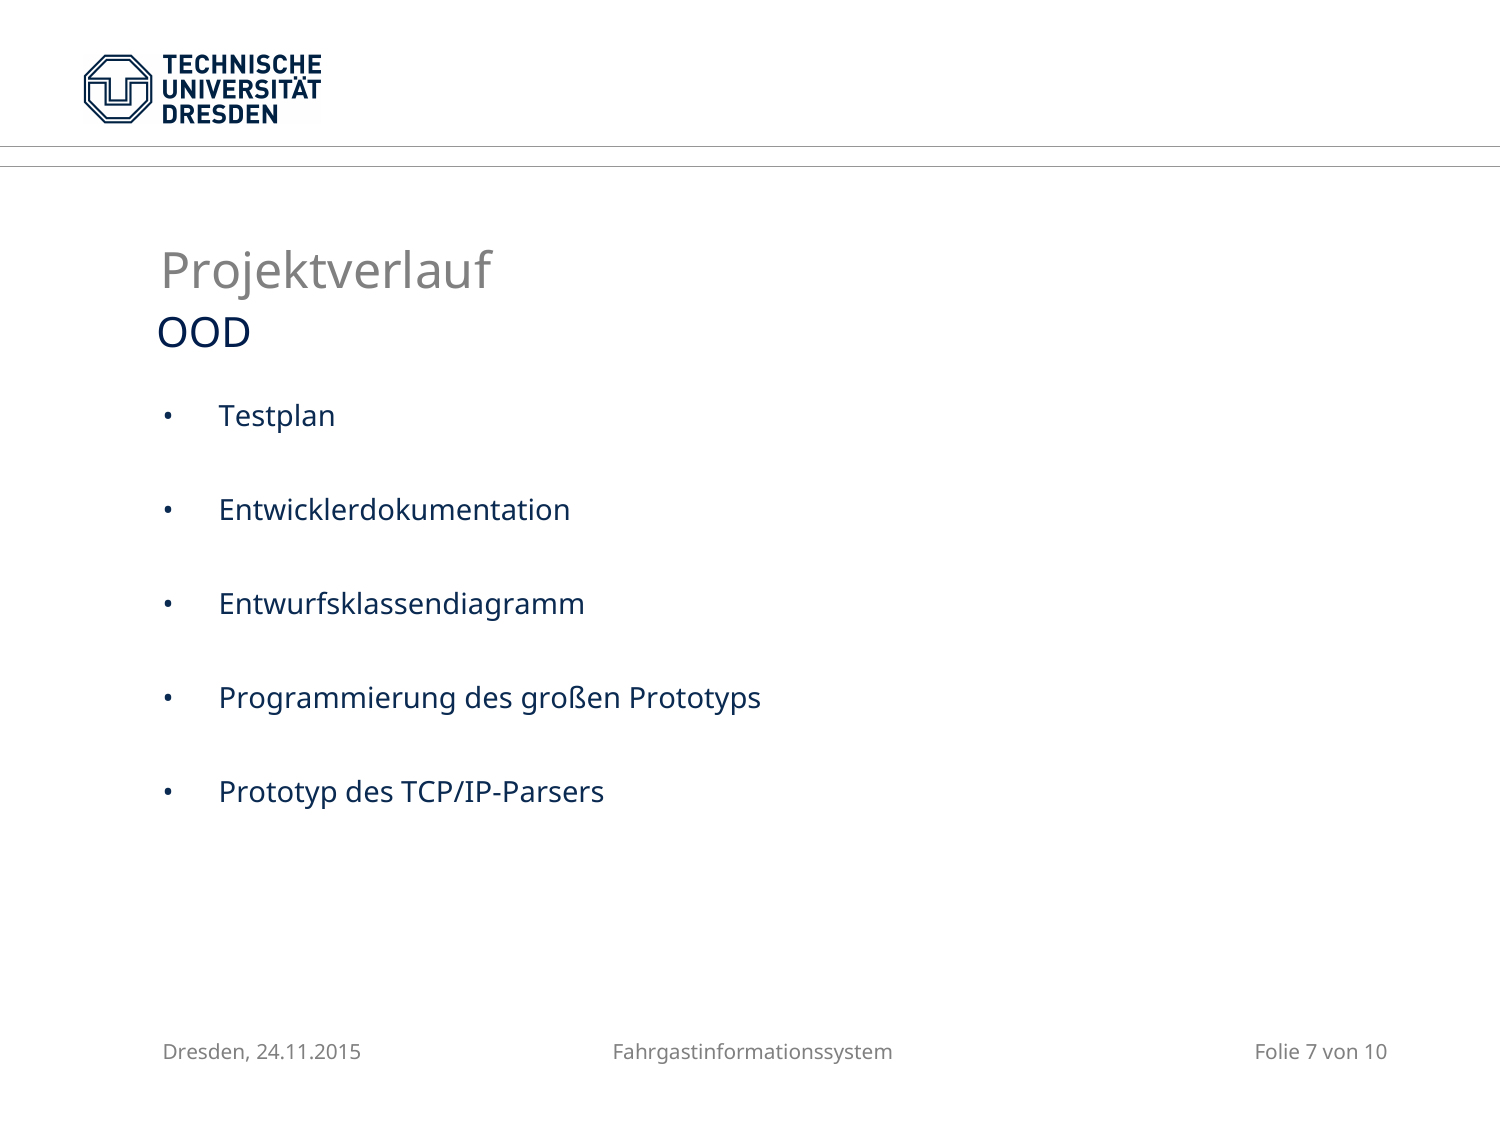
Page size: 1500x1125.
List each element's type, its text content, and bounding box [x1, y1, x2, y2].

picture [83, 54, 321, 124]
title Projektverlauf [160, 230, 1392, 307]
text_box OOD [156, 299, 1388, 363]
list Testplan Entwicklerdokumentation Entwurfsklassendiagramm Programmierung des großen Prototyps Prototyp des TCP/IP-Parsers [162, 387, 1388, 963]
